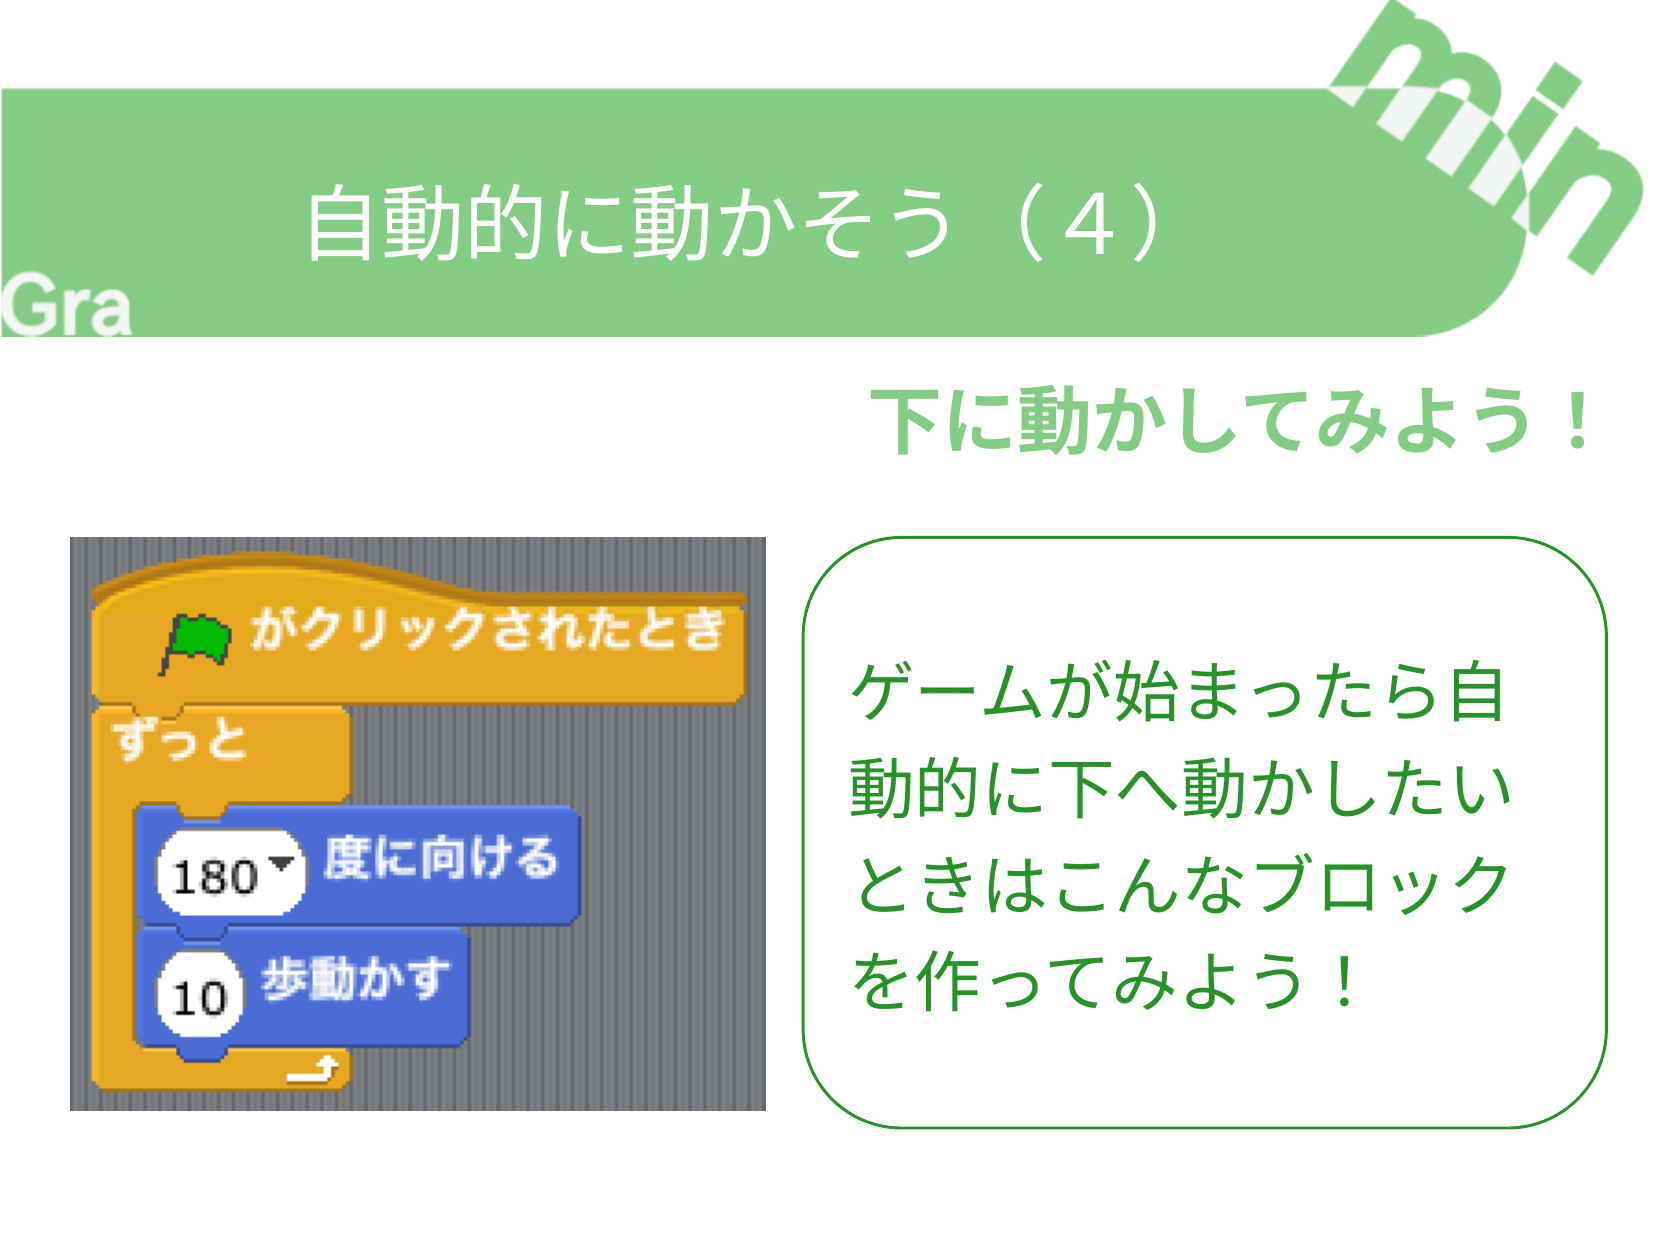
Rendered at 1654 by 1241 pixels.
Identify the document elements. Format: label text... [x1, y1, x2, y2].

title 自動的に動かそう（４） [11, 113, 1501, 324]
picture [1, 0, 1654, 337]
text_box ゲームが始まったら自動的に下へ動かしたいときはこんなブロックを作ってみよう！ [803, 537, 1607, 1129]
text_box 下に動かしてみよう！ [35, 354, 1630, 481]
picture [70, 537, 766, 1111]
